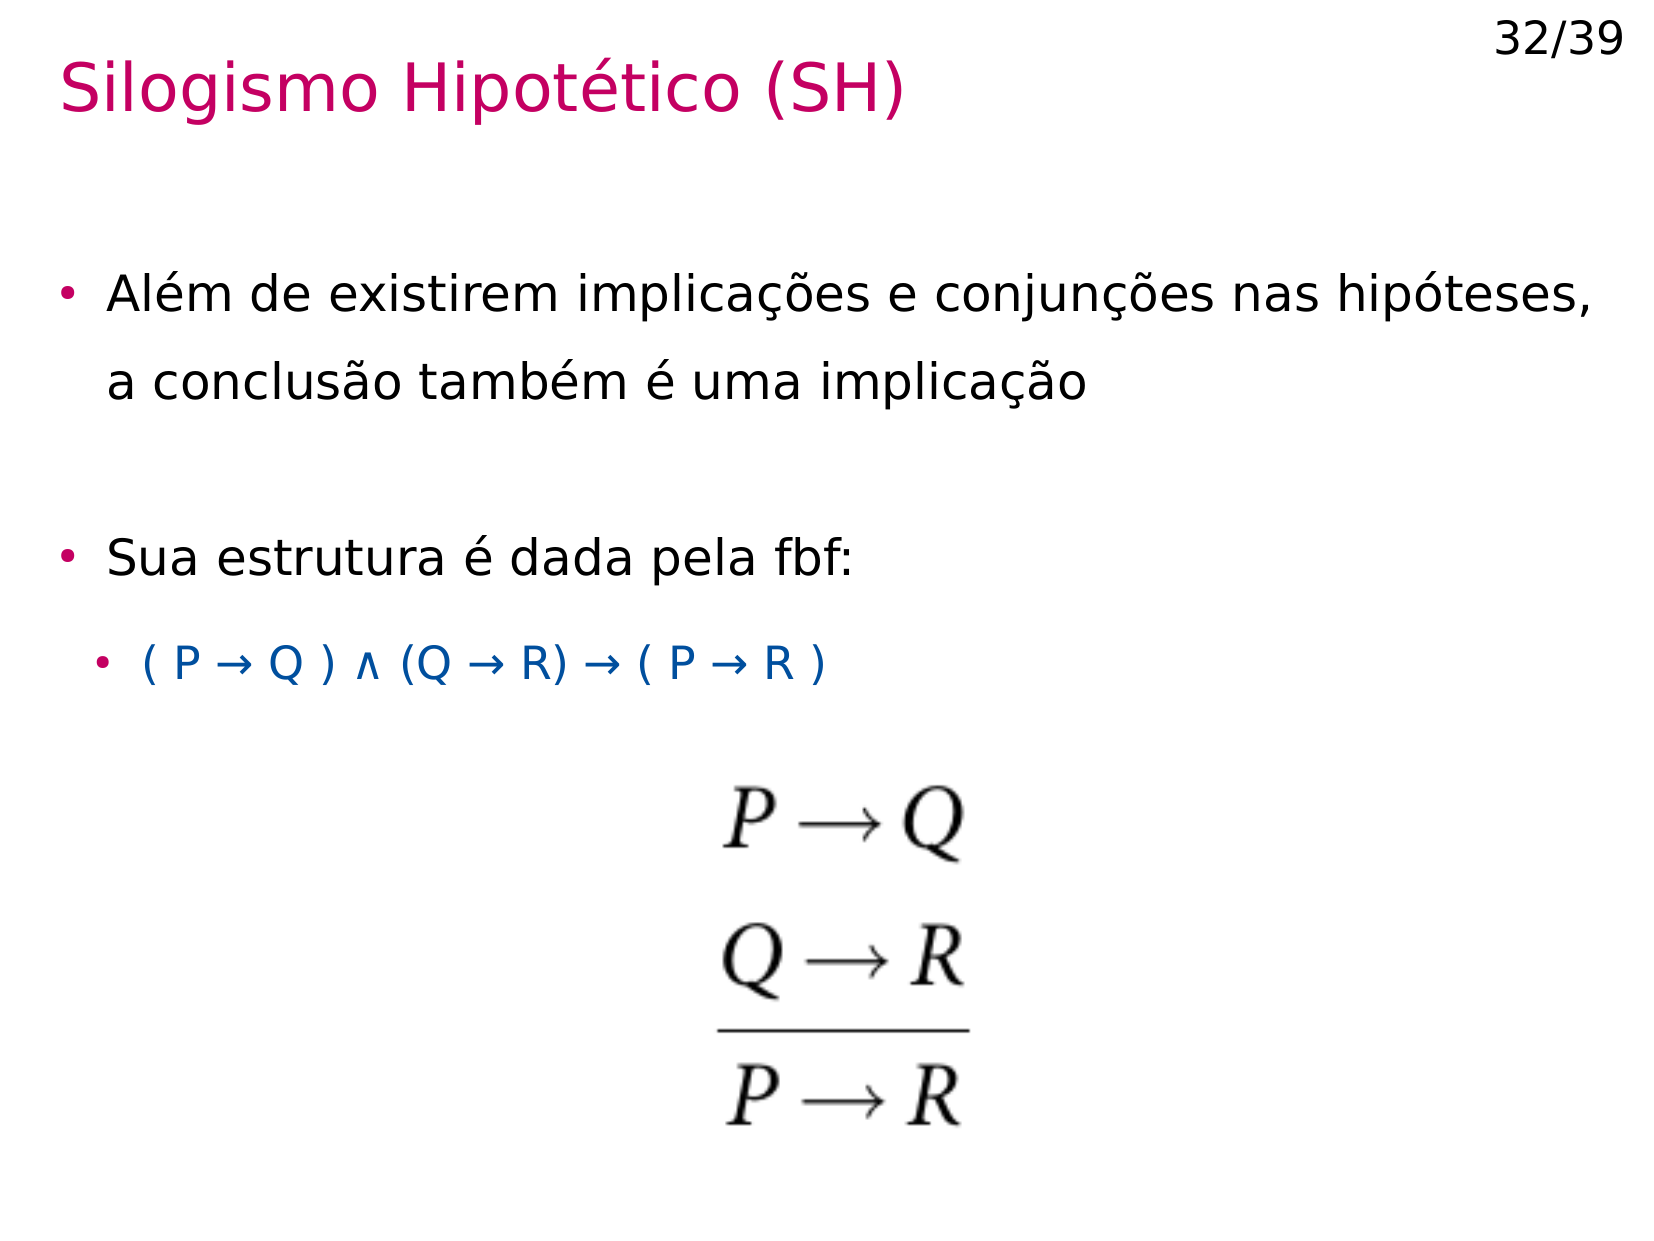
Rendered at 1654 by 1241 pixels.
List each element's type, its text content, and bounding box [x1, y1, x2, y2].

list Além de existirem implicações e conjunções nas hipóteses, a conclusão também é uma implicação Sua estrutura é dada pela fbf: ( P → Q ) ∧ (Q → R) → ( P → R ) [59, 236, 1625, 1211]
picture [696, 767, 1004, 1148]
title Silogismo Hipotético (SH) [59, 29, 1595, 148]
